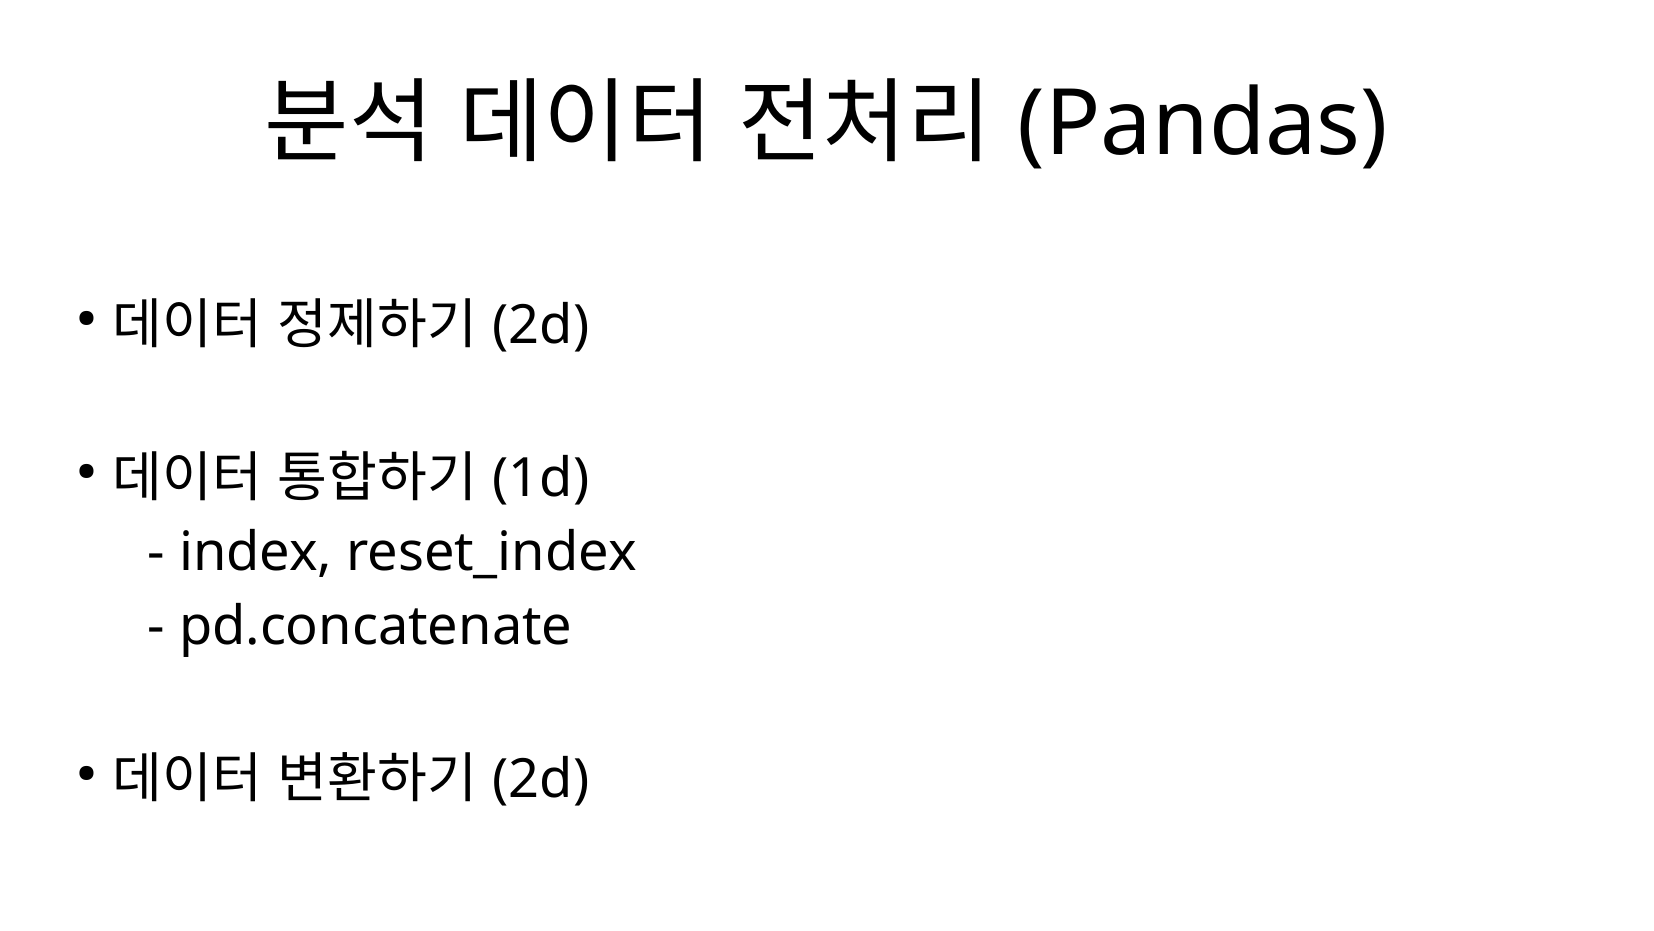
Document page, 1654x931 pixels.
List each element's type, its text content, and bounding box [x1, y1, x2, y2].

title 분석 데이터 전처리 (Pandas) [82, 37, 1571, 193]
subtitle 데이터 정제하기 (2d) 데이터 통합하기 (1d) - index, reset_index - pd.concatenate 데이터 변환하기 (2d) [76, 206, 1565, 916]
